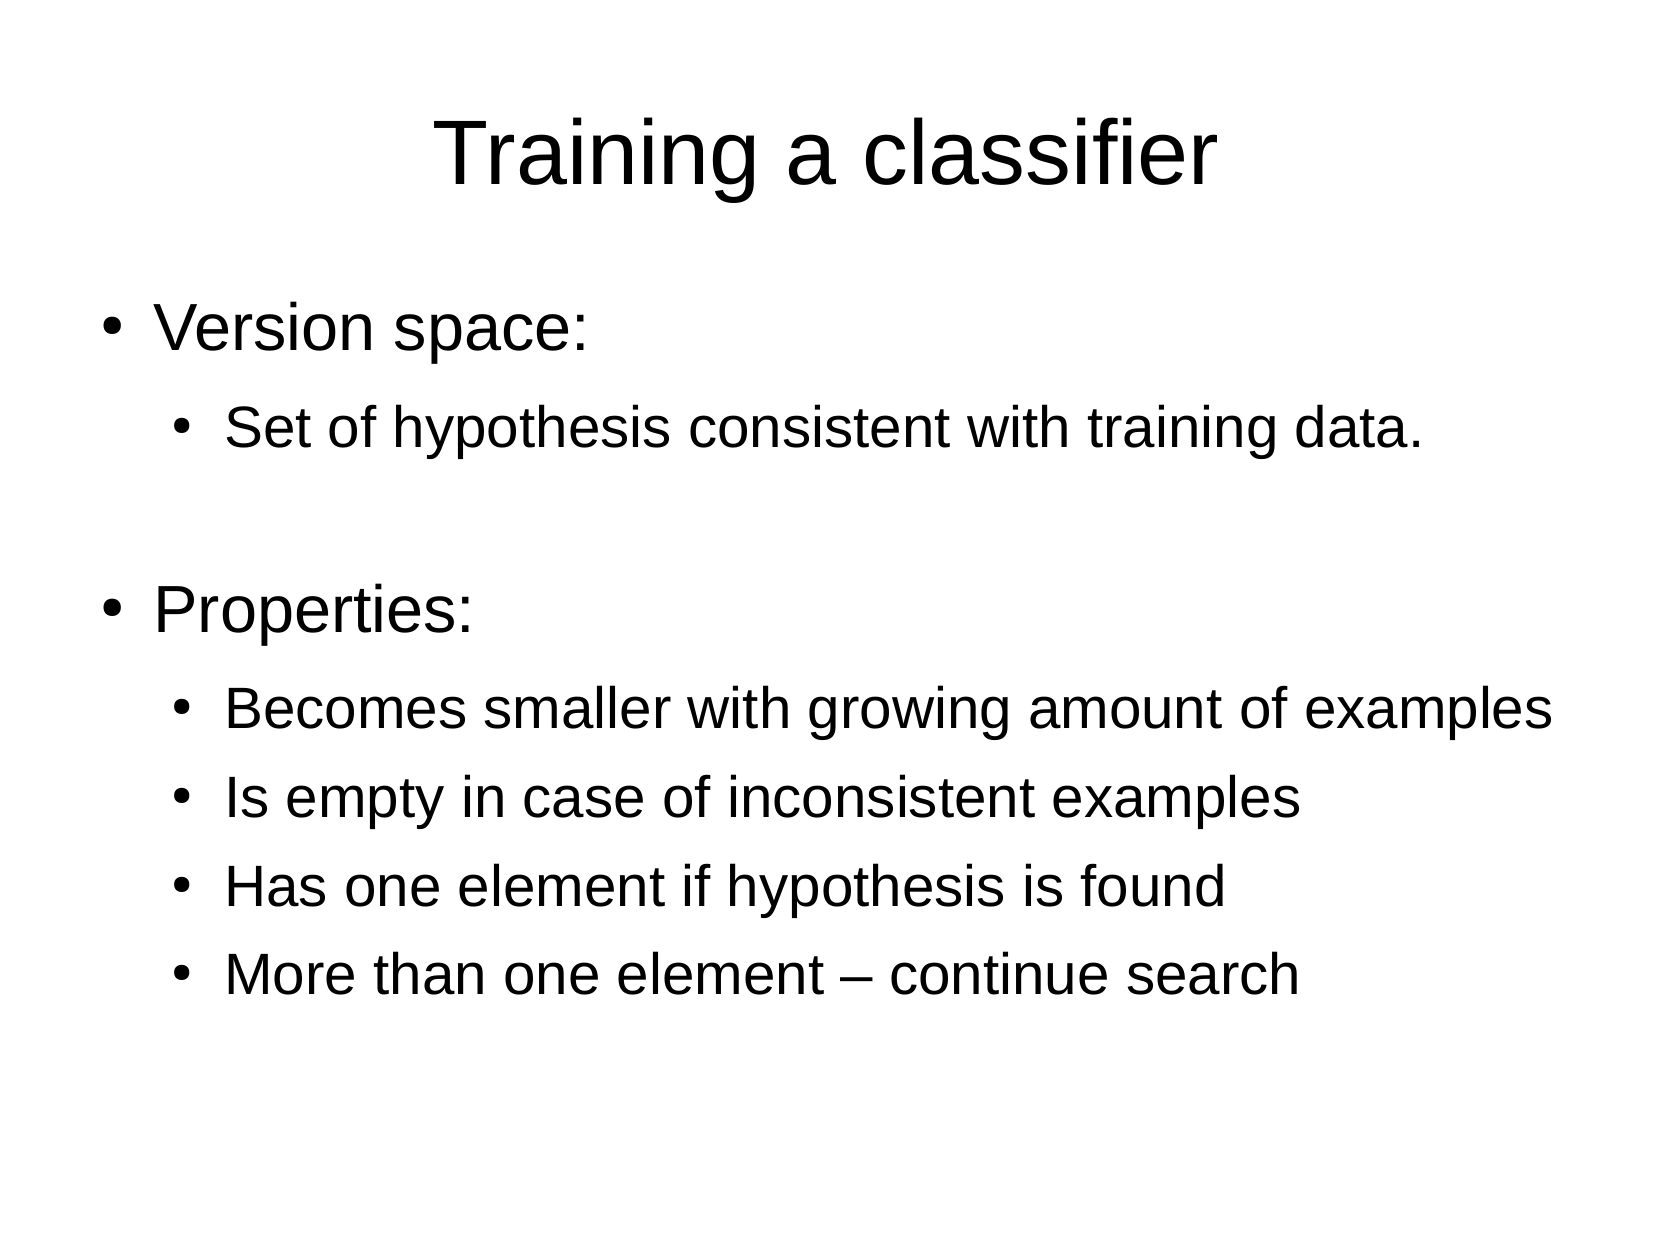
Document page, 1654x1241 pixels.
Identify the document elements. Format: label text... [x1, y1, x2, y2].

list Version space: Set of hypothesis consistent with training data. Properties: Becomes smaller with growing amount of examples Is empty in case of inconsistent examples Has one element if hypothesis is found More than one element – continue search [82, 290, 1571, 1109]
title Training a classifier [82, 56, 1571, 250]
